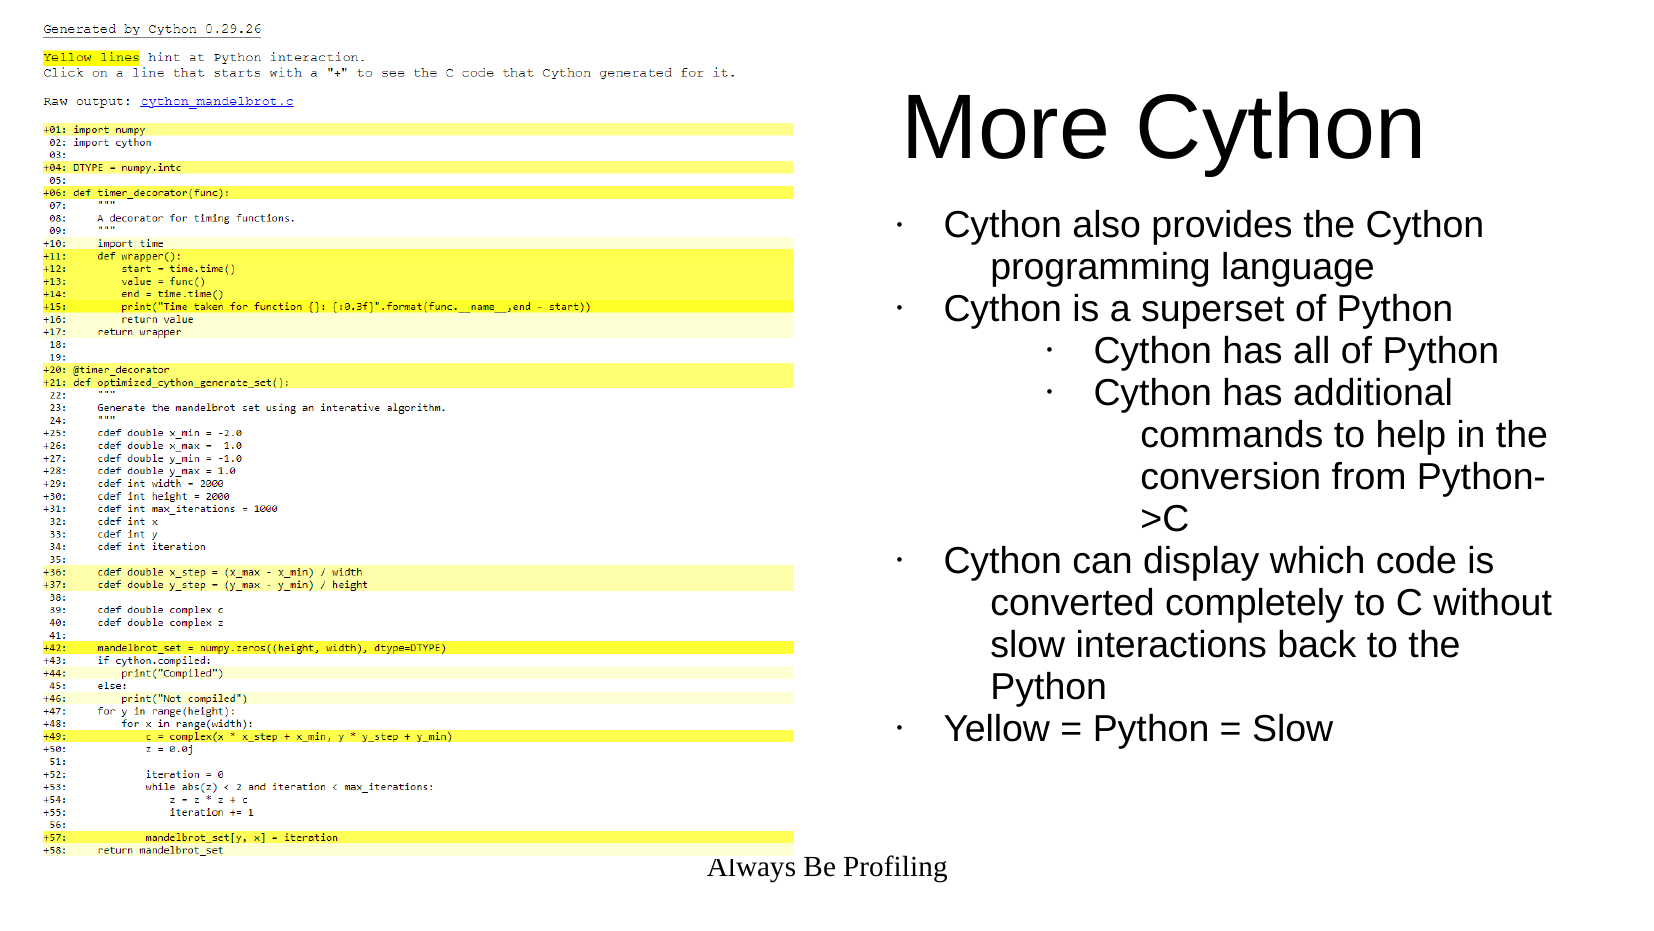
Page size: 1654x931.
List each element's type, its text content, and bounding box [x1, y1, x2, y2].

text_box Cython also provides the Cython programming language Cython is a superset of Python Cython has all of Python Cython has additional commands to help in the conversion from Python->C Cython can display which code is converted completely to C without slow interactions back to the Python Yellow = Python = Slow [881, 195, 1595, 690]
text_box Always Be Profiling [565, 847, 1090, 912]
picture [41, 18, 794, 859]
title More Cython [826, 44, 1502, 200]
